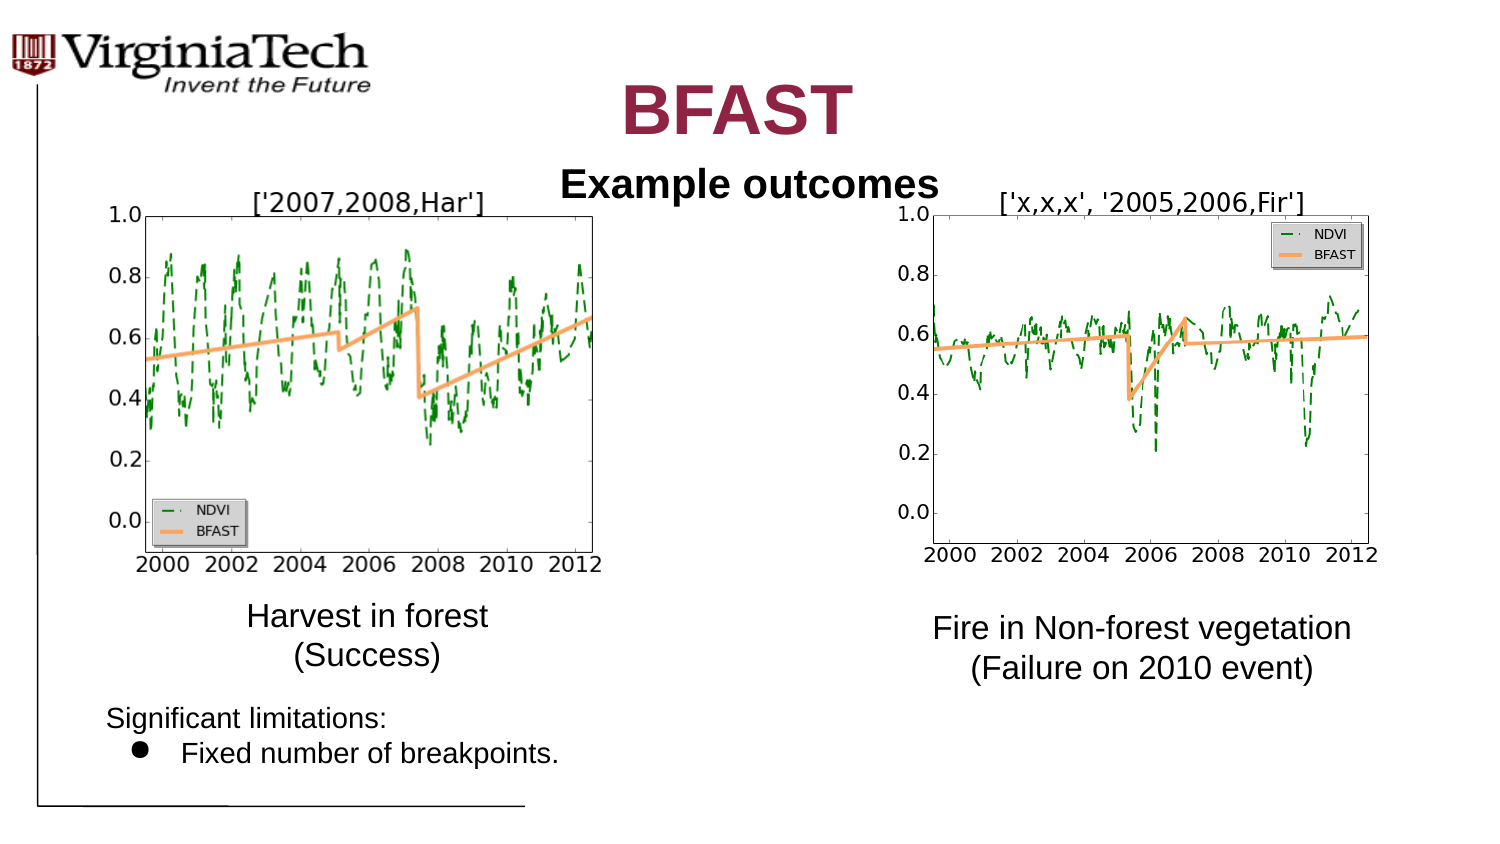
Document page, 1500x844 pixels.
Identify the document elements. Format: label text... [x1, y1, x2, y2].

text_box Fire in Non-forest vegetation (Failure on 2010 event) [848, 591, 1436, 654]
picture [12, 32, 372, 94]
text_box Harvest in forest (Success) [73, 578, 661, 641]
title BFAST [90, 56, 1385, 149]
picture [862, 173, 1424, 591]
text_box Significant limitations: Fixed number of breakpoints. [90, 684, 1385, 803]
text_box Example outcomes [537, 142, 963, 205]
picture [73, 173, 650, 578]
